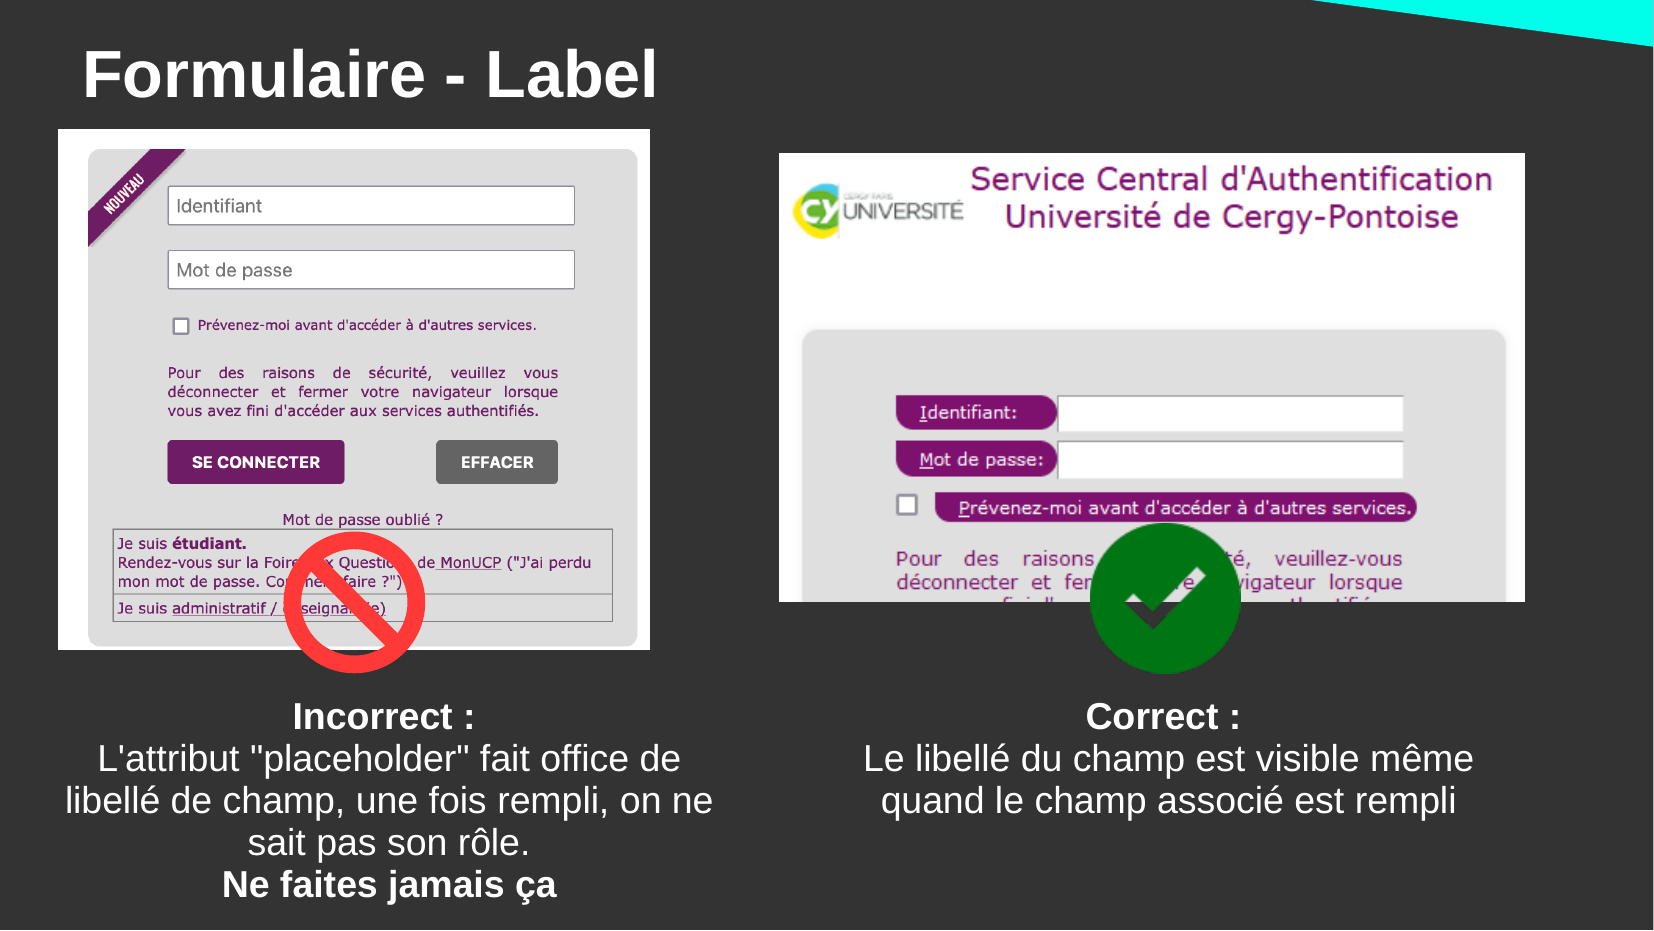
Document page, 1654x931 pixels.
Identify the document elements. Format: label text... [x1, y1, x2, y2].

text_box Correct : Le libellé du champ est visible même quand le champ associé est rempli [814, 688, 1524, 830]
title Formulaire - Label [82, 37, 1571, 114]
picture [302, 573, 384, 650]
picture [779, 153, 1525, 674]
picture [58, 129, 650, 650]
picture [325, 550, 407, 632]
text_box Incorrect : L'attribut "placeholder" fait office de libellé de champ, une fois rempli, on ne sait pas son rôle. Ne faites jamais ça [34, 688, 745, 914]
text_box [283, 531, 426, 674]
text_box [1311, 0, 1654, 47]
